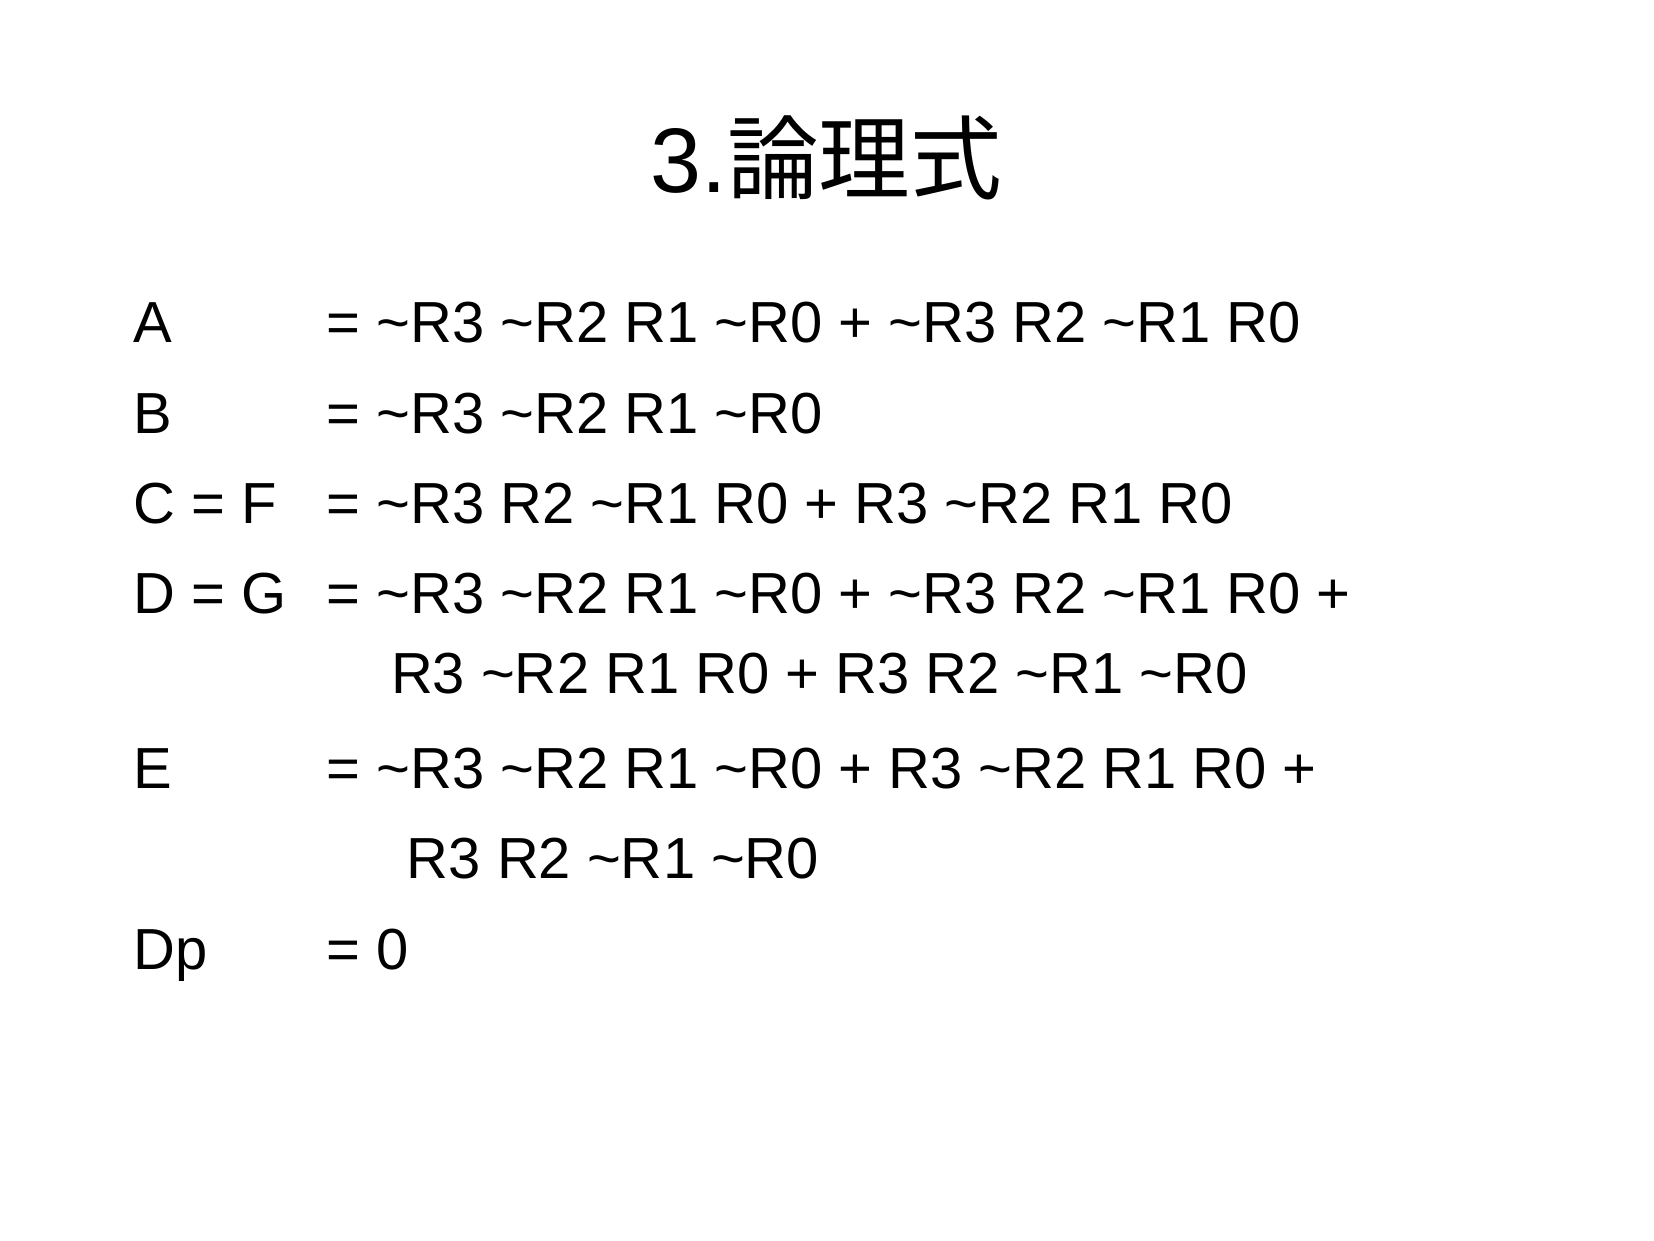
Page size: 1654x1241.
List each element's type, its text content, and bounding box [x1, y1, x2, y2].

list A = ~R3 ~R2 R1 ~R0 + ~R3 R2 ~R1 R0 B = ~R3 ~R2 R1 ~R0 C = F = ~R3 R2 ~R1 R0 + R3 ~R2 R1 R0 D = G = ~R3 ~R2 R1 ~R0 + ~R3 R2 ~R1 R0 + R3 ~R2 R1 R0 + R3 R2 ~R1 ~R0 E = ~R3 ~R2 R1 ~R0 + R3 ~R2 R1 R0 + R3 R2 ~R1 ~R0 Dp = 0 [82, 290, 1571, 1010]
title 3.論理式 [82, 49, 1571, 257]
